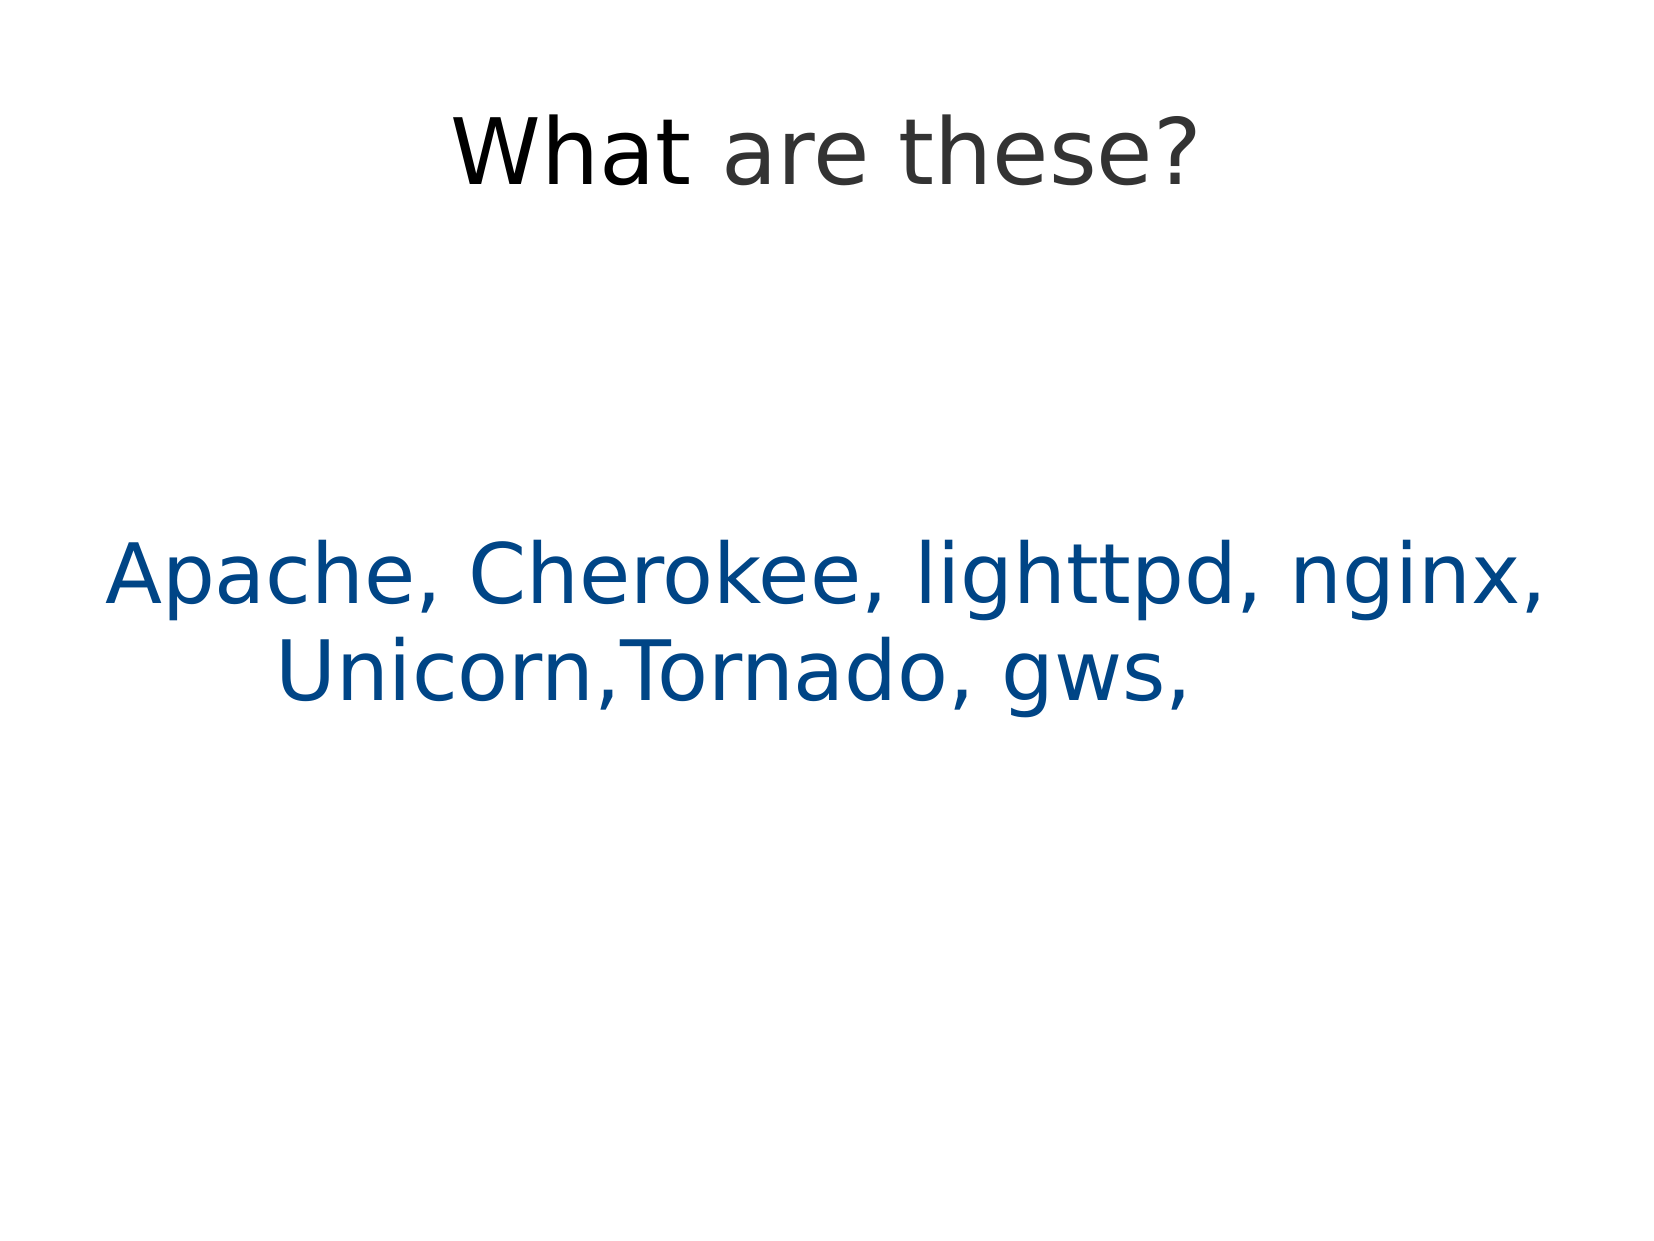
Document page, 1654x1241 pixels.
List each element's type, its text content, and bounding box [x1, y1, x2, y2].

title What are these? [82, 49, 1571, 257]
list Apache, Cherokee, lighttpd, nginx, Unicorn,Tornado, gws, [82, 526, 1571, 724]
